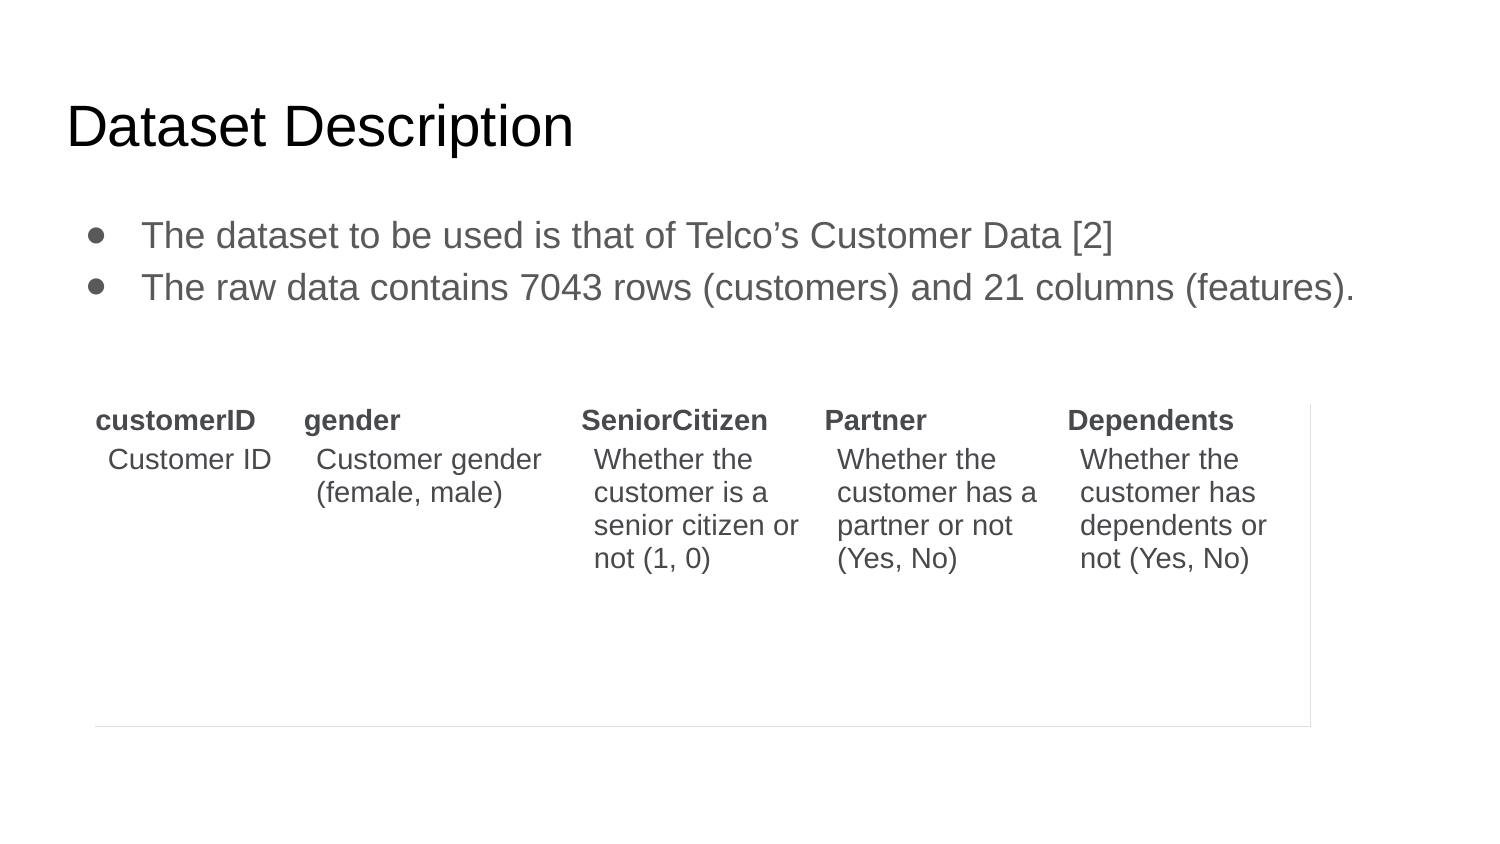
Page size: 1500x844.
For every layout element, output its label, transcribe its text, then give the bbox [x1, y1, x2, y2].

table_header SeniorCitizen Whether the customer is a senior citizen or not (1, 0) [582, 404, 825, 726]
table_header customerID Customer ID [95, 404, 304, 726]
table_header gender Customer gender (female, male) [304, 404, 582, 726]
table_header Dependents Whether the customer has dependents or not (Yes, No) [1068, 404, 1310, 726]
title Dataset Description [51, 72, 1449, 167]
table_header Partner Whether the customer has a partner or not (Yes, No) [825, 404, 1068, 726]
list The dataset to be used is that of Telco’s Customer Data [2] The raw data contains 7043 rows (customers) and 21 columns (features). [51, 189, 1449, 750]
